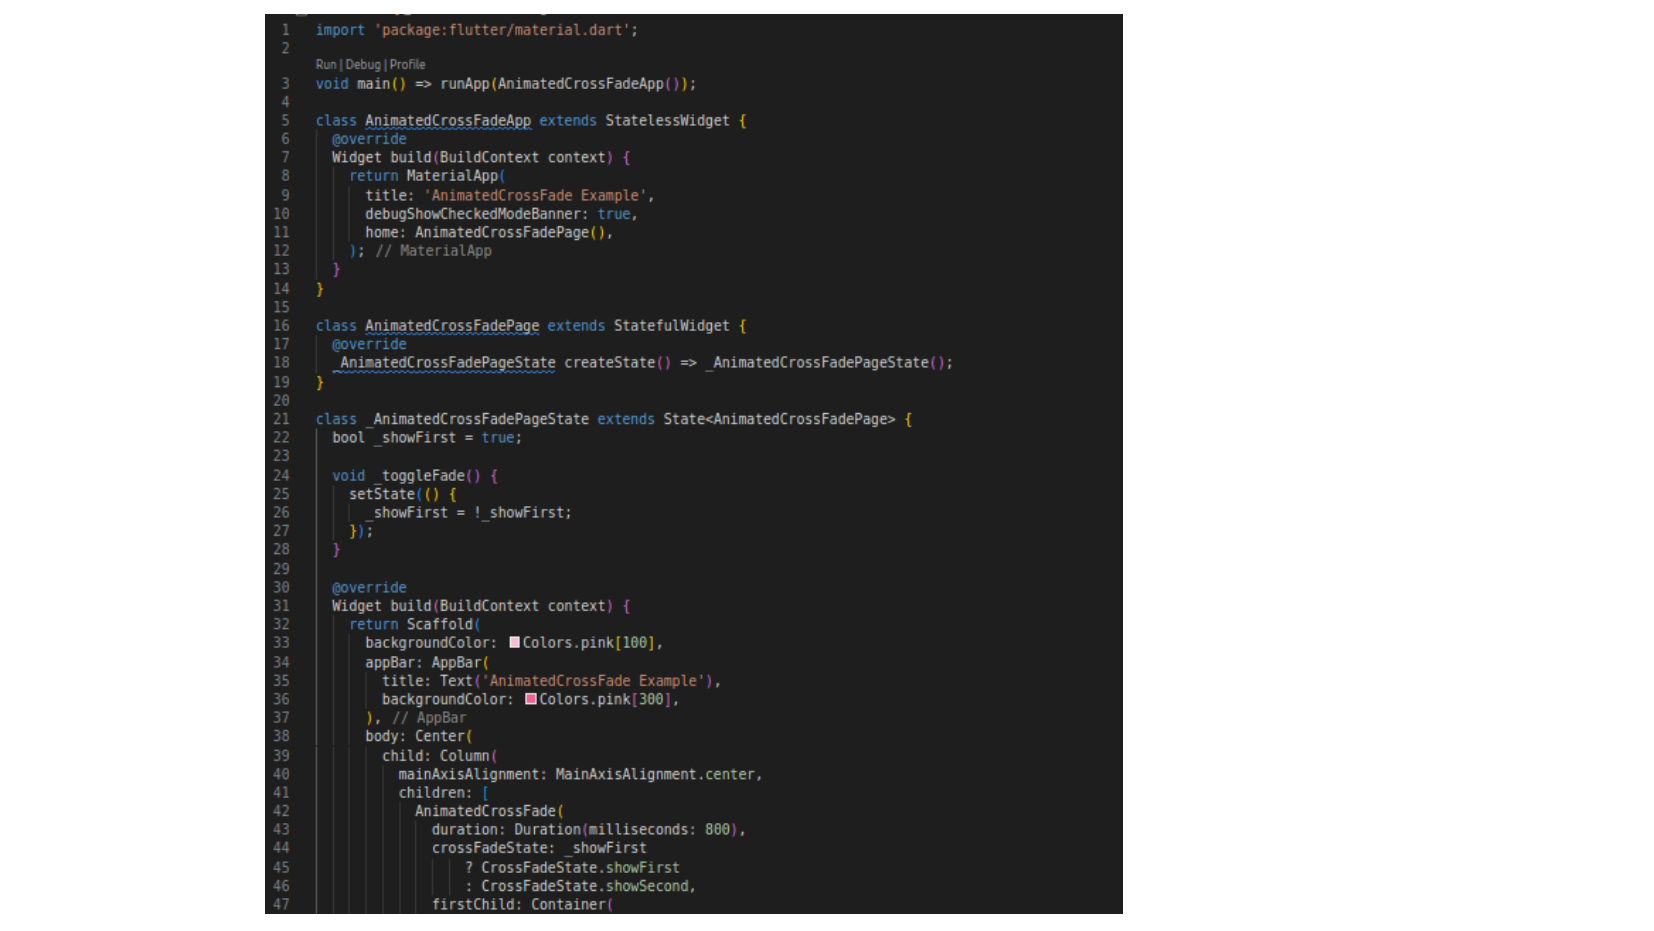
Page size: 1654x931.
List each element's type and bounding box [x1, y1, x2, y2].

picture [265, 14, 1123, 914]
